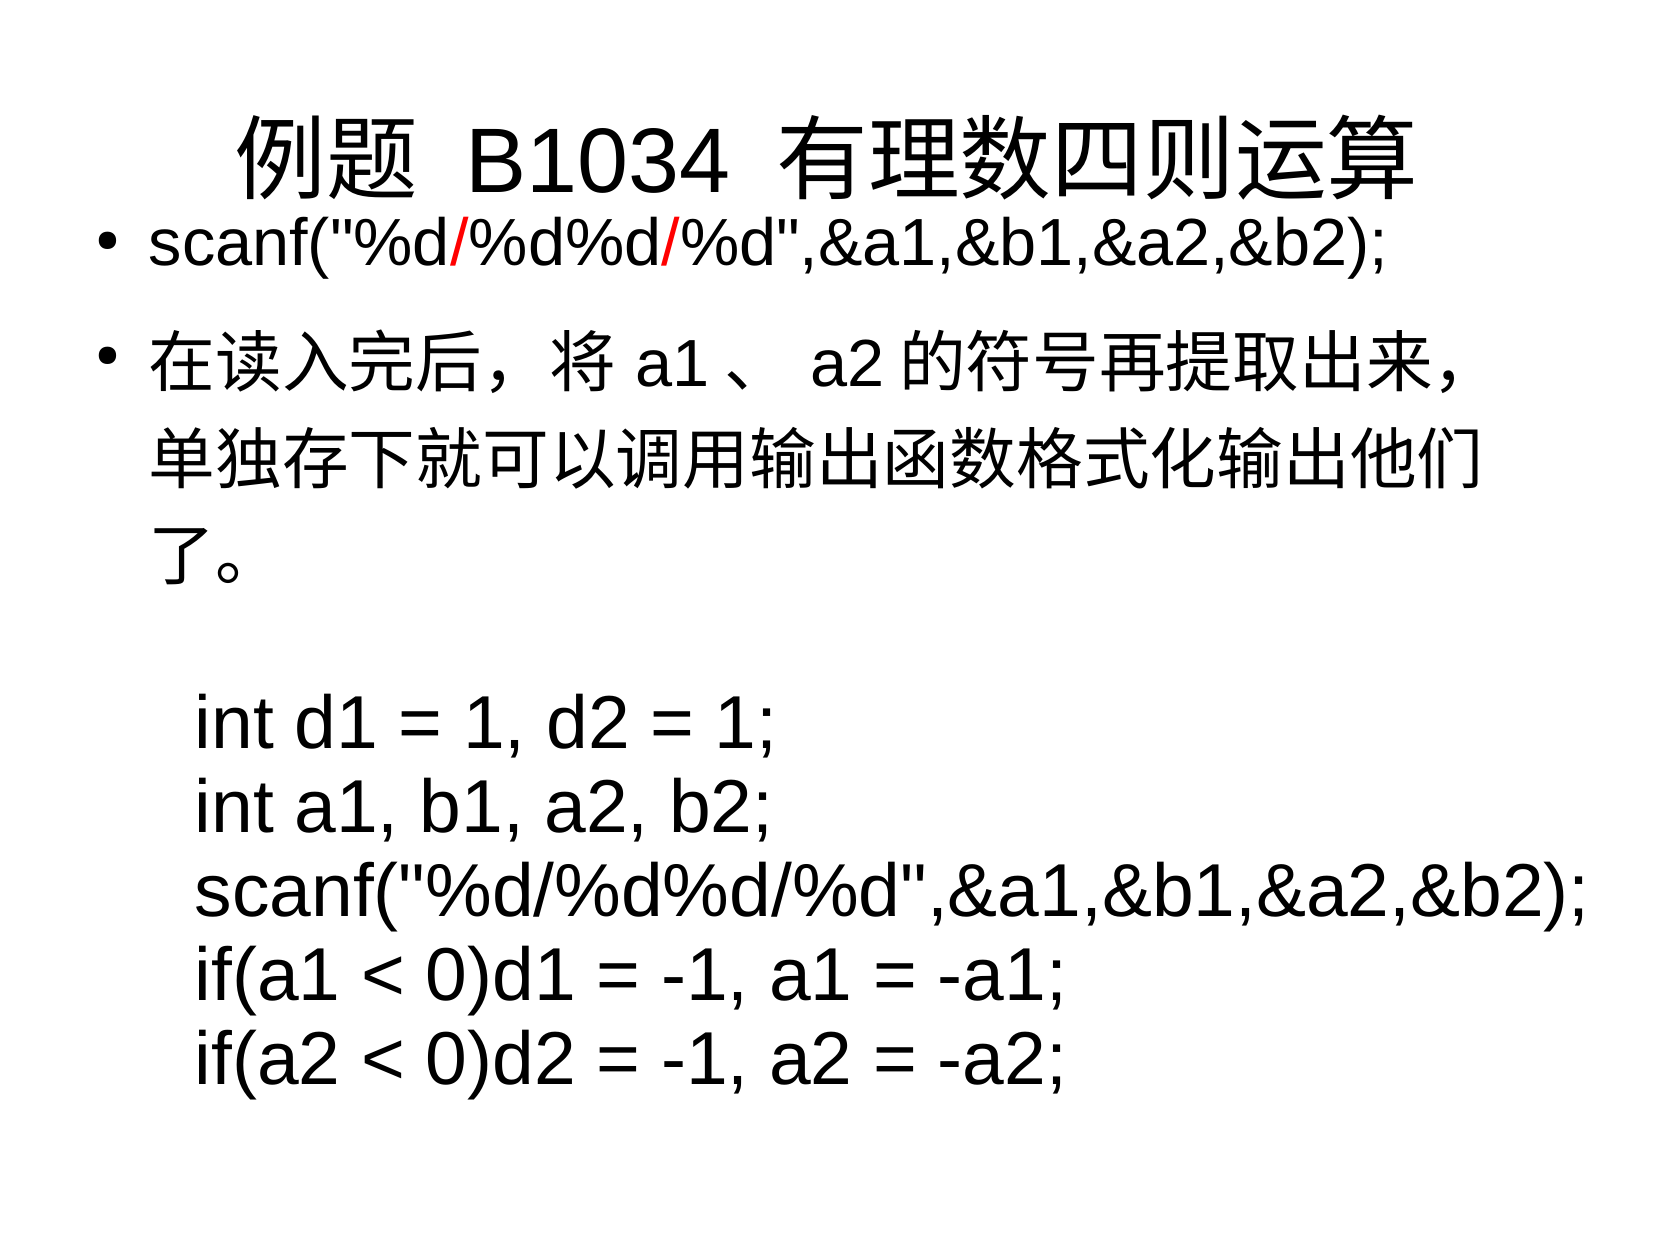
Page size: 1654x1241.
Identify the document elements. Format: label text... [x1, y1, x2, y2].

title 例题 B1034 有理数四则运算 [82, 49, 1571, 257]
text_box int d1 = 1, d2 = 1; int a1, b1, a2, b2; scanf("%d/%d%d/%d",&a1,&b1,&a2,&b2); if(a1 < 0)d1 = -1, a1 = -a1; if(a2 < 0)d2 = -1, a2 = -a2; [106, 673, 1637, 1146]
list scanf("%d/%d%d/%d",&a1,&b1,&a2,&b2); 在读入完后，将a1、a2的符号再提取出来，单独存下就可以调用输出函数格式化输出他们了。 [77, 204, 1566, 1241]
